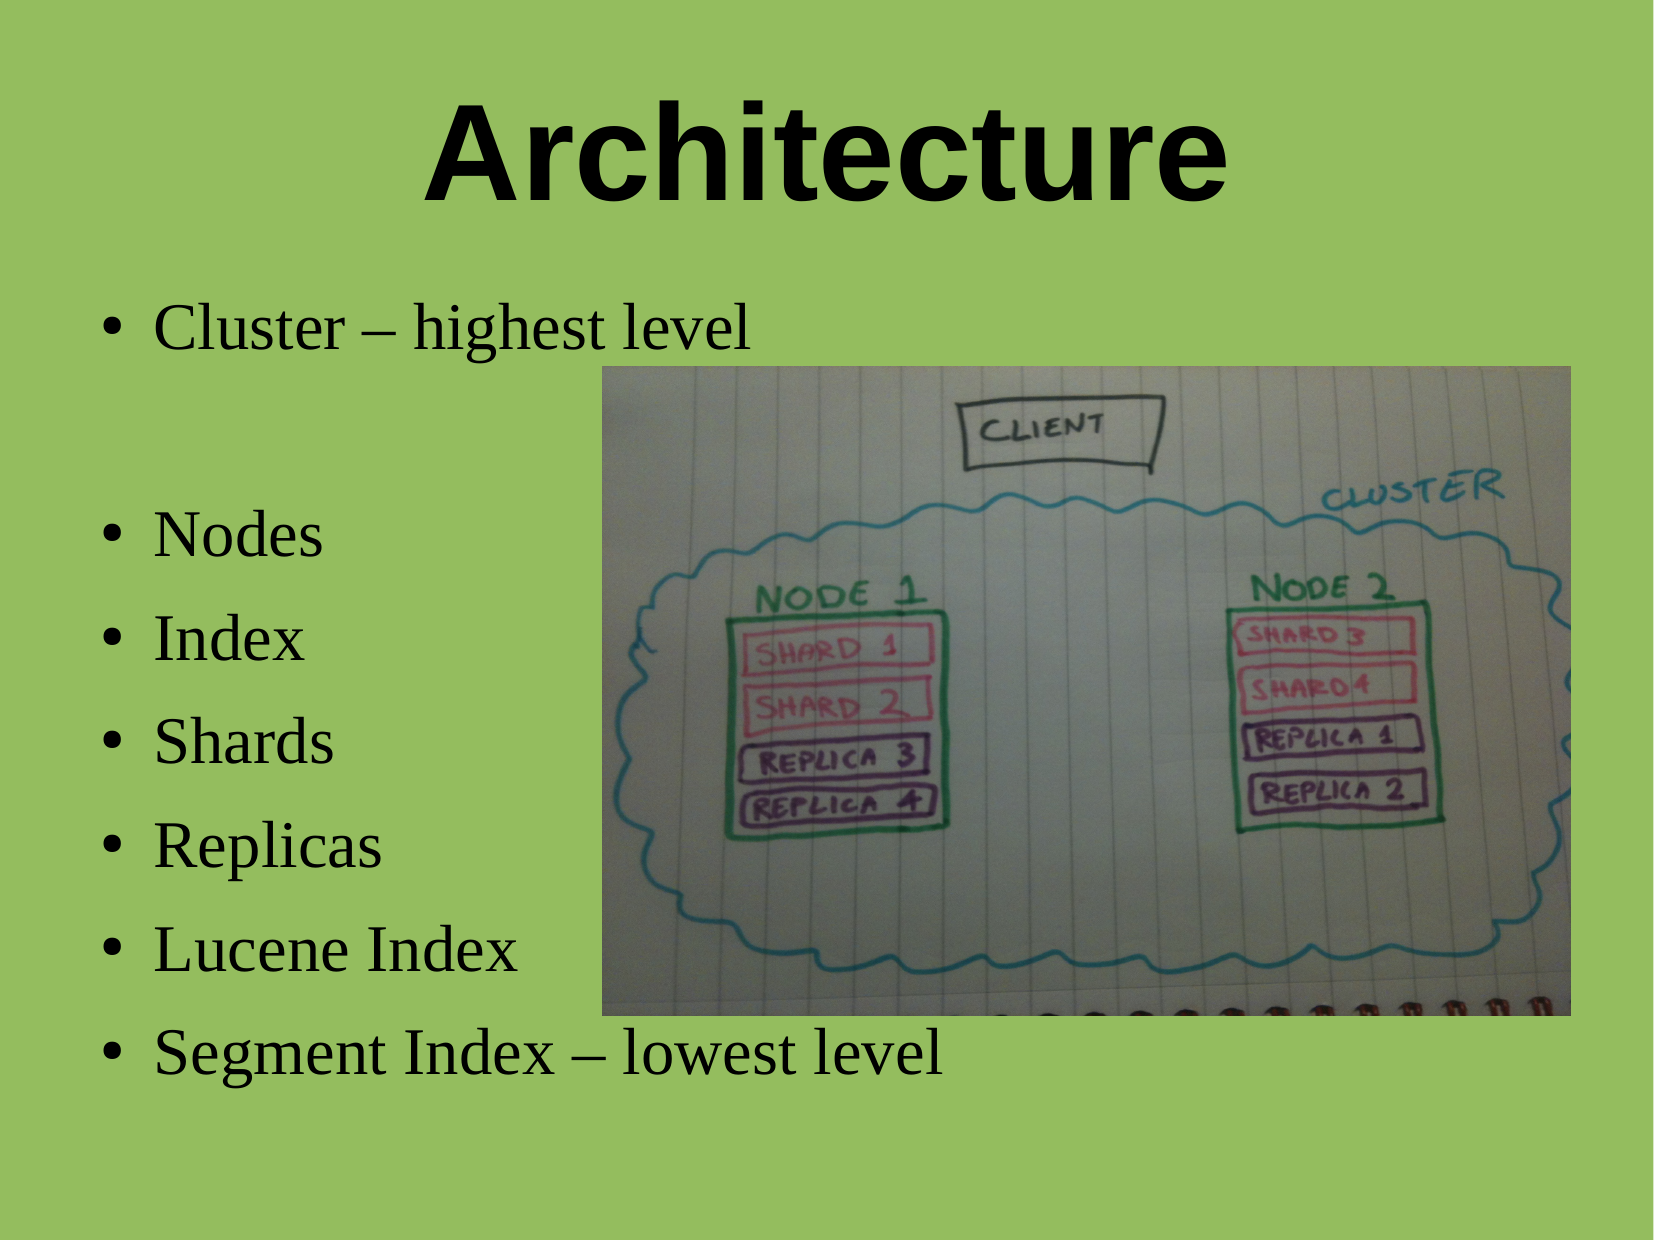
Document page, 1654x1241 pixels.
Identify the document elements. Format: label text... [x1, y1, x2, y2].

title Architecture [82, 49, 1571, 257]
list Cluster – highest level Nodes Index Shards Replicas Lucene Index Segment Index – lowest level [82, 290, 1571, 1109]
picture [602, 366, 1571, 1016]
